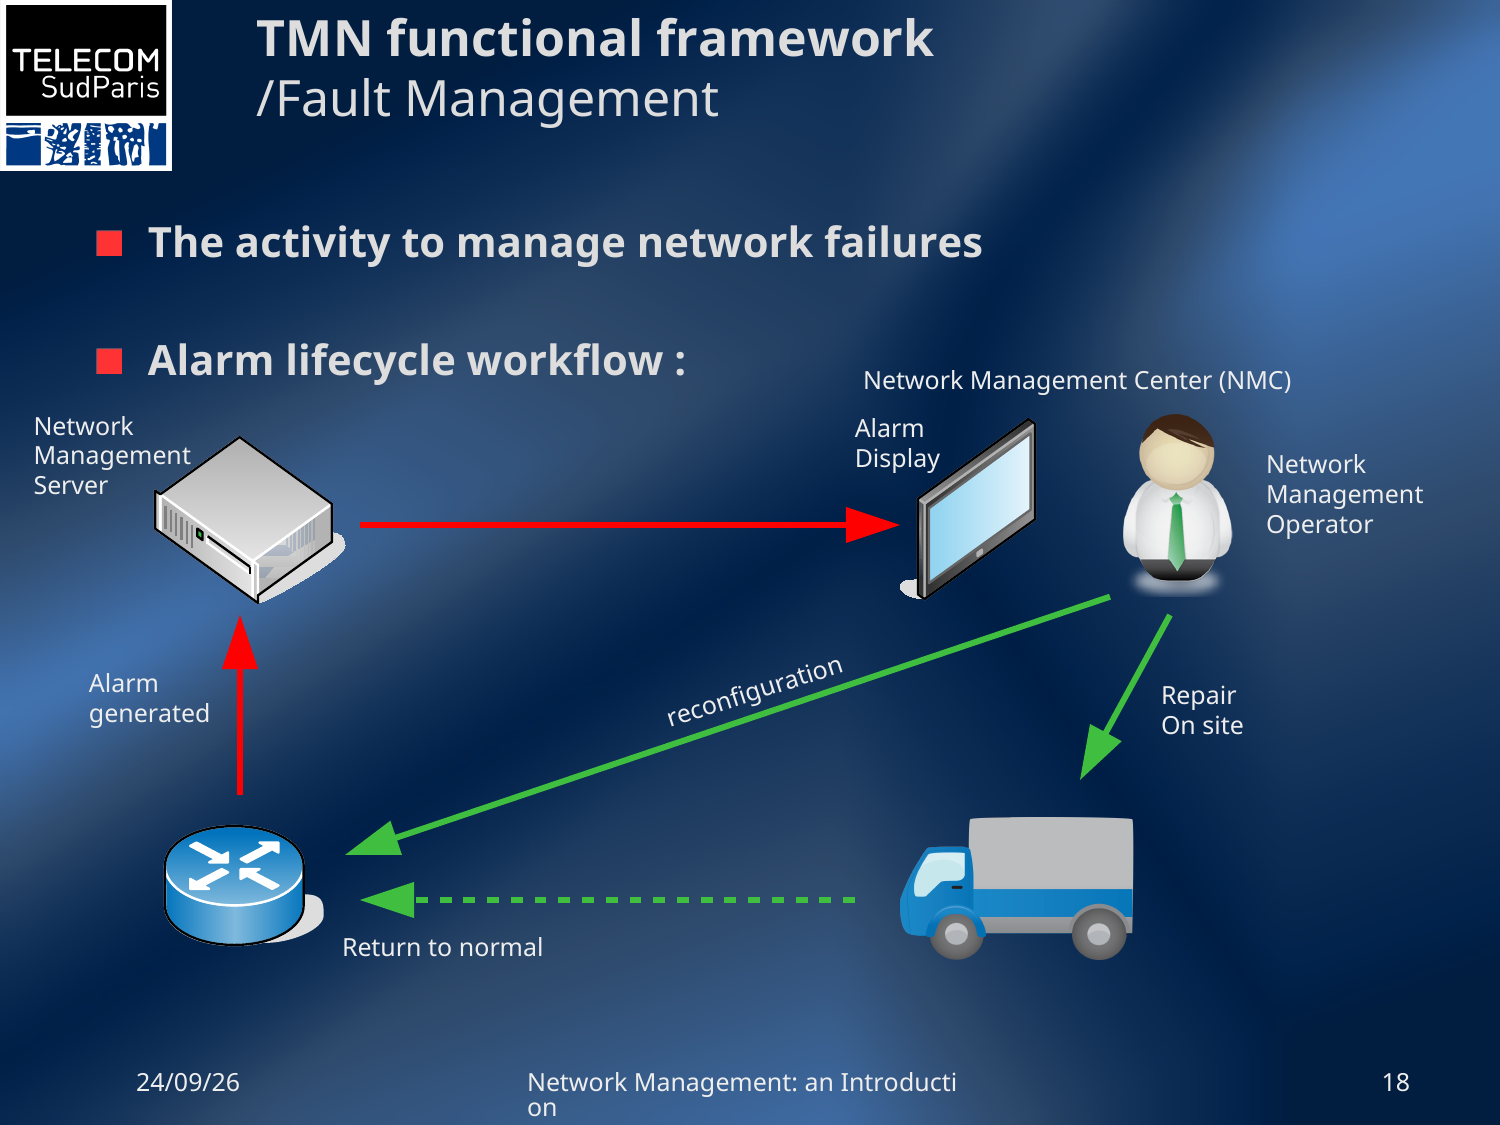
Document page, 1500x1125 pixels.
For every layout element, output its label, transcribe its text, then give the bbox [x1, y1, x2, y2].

title TMN functional framework /Fault Management [242, 0, 1436, 135]
text_box Network Management Center (NMC) [848, 356, 1286, 402]
text_box [157, 439, 330, 599]
picture [0, 0, 1500, 1125]
text_box Alarm generated [74, 660, 215, 735]
text_box [920, 421, 1033, 597]
text_box Alarm Display [840, 404, 951, 480]
text_box [260, 532, 346, 603]
text_box Network Management Server [18, 402, 193, 508]
text_box [167, 828, 302, 943]
text_box [900, 579, 921, 599]
text_box reconfiguration [646, 641, 845, 744]
text_box Network Management Operator [1251, 440, 1425, 546]
text_box Repair On site [1146, 672, 1255, 747]
list The activity to manage network failures Alarm lifecycle workflow : [76, 207, 1427, 977]
text_box [270, 895, 323, 942]
text_box Return to normal [327, 924, 535, 969]
